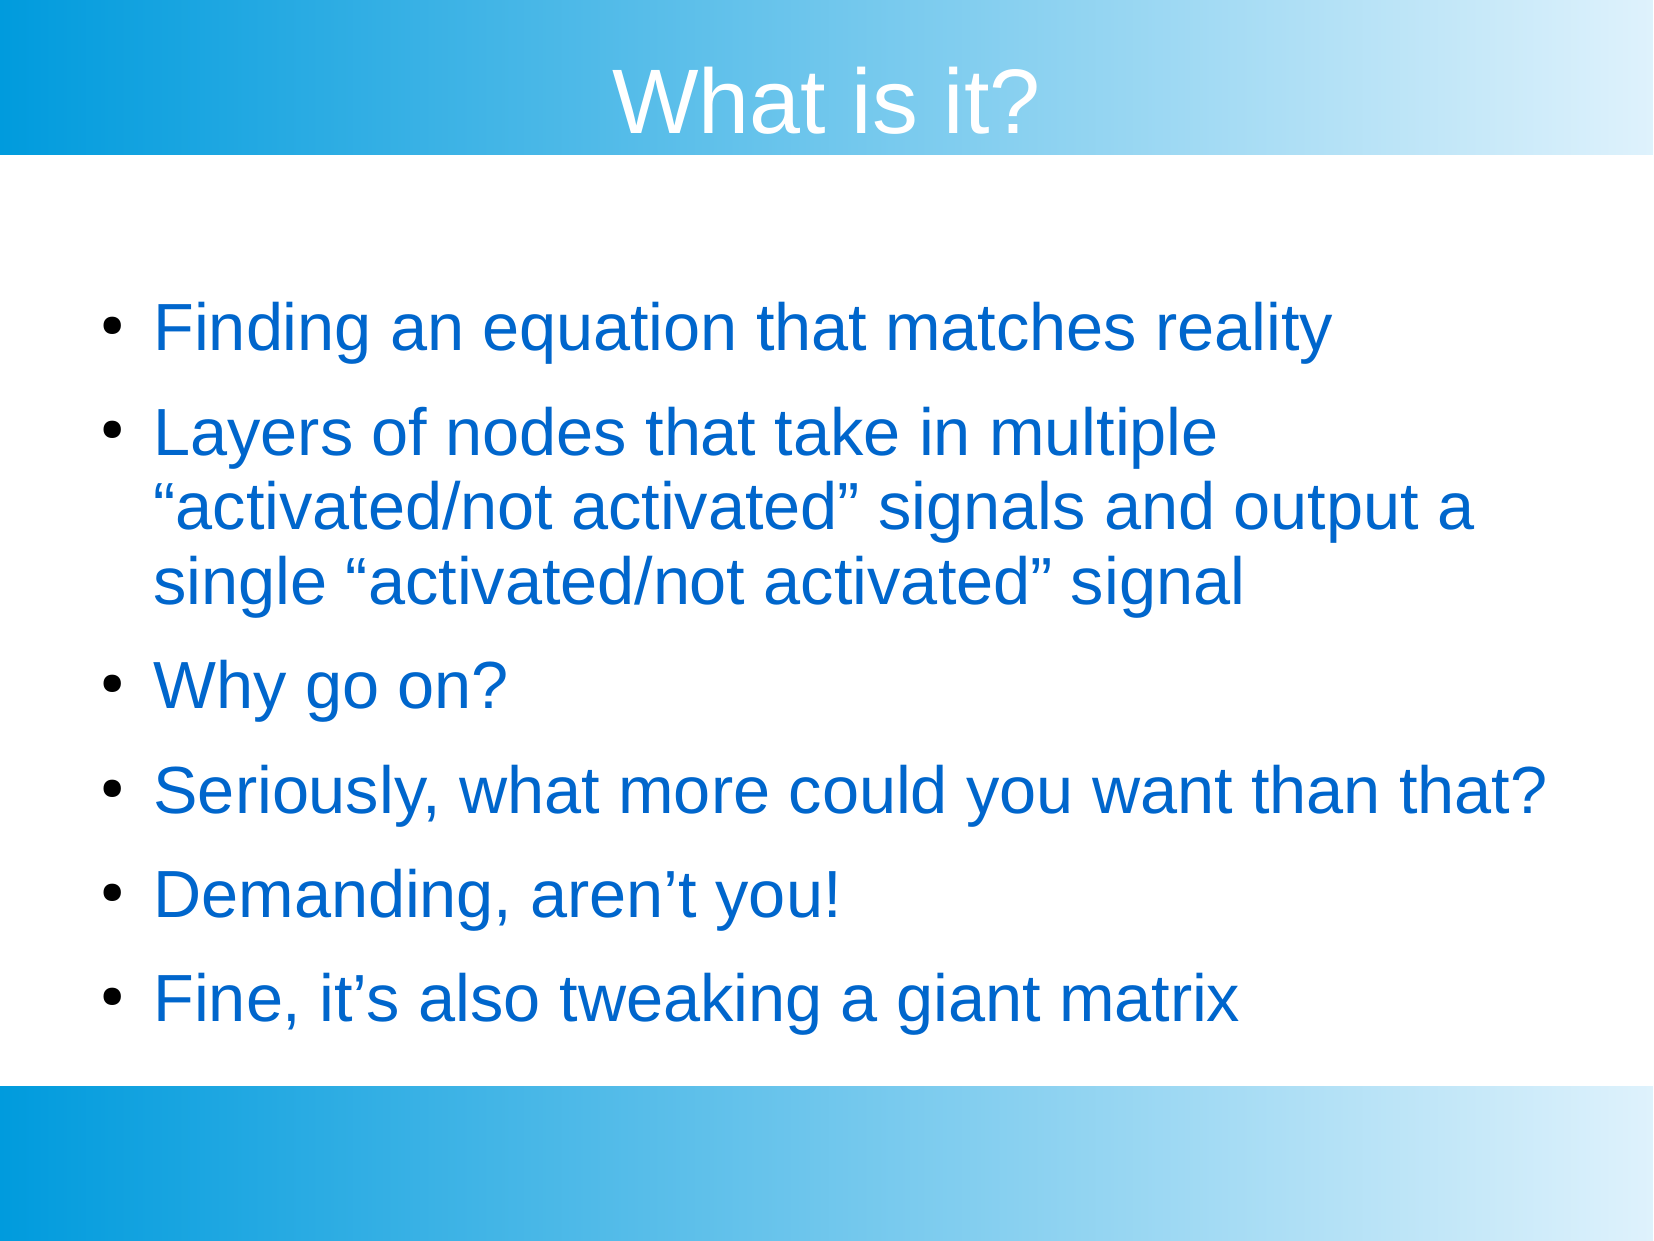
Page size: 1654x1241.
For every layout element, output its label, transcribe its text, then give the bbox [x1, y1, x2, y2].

title What is it? [82, 49, 1571, 155]
list Finding an equation that matches reality Layers of nodes that take in multiple “activated/not activated” signals and output a single “activated/not activated” signal Why go on? Seriously, what more could you want than that? Demanding, aren’t you! Fine, it’s also tweaking a giant matrix [82, 290, 1571, 1010]
